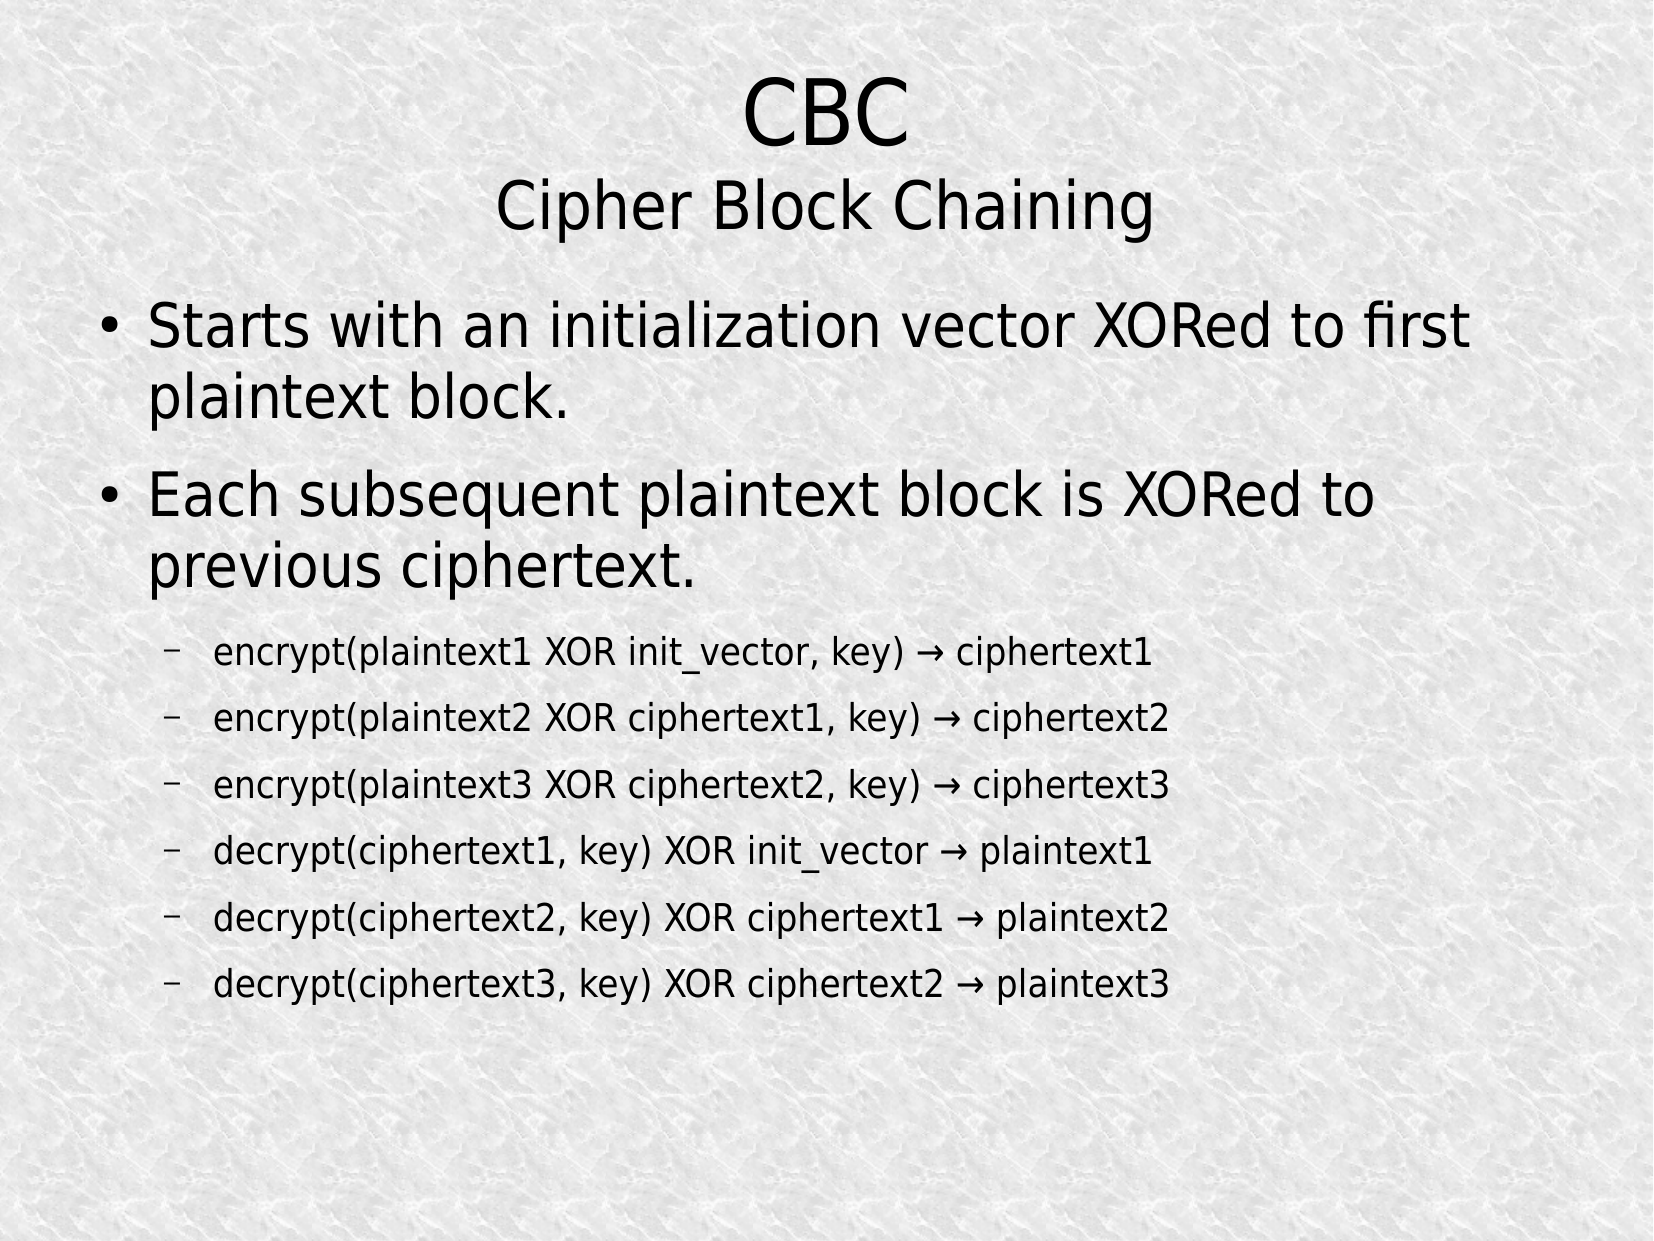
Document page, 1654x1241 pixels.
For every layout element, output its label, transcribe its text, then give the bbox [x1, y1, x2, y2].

picture [0, 0, 1654, 1241]
list Starts with an initialization vector XORed to first plaintext block. Each subsequent plaintext block is XORed to previous ciphertext. encrypt(plaintext1 XOR init_vector, key) → ciphertext1 encrypt(plaintext2 XOR ciphertext1, key) → ciphertext2 encrypt(plaintext3 XOR ciphertext2, key) → ciphertext3 decrypt(ciphertext1, key) XOR init_vector → plaintext1 decrypt(ciphertext2, key) XOR ciphertext1 → plaintext2 decrypt(ciphertext3, key) XOR ciphertext2 → plaintext3 [82, 290, 1538, 1010]
title CBC Cipher Block Chaining [82, 49, 1571, 257]
